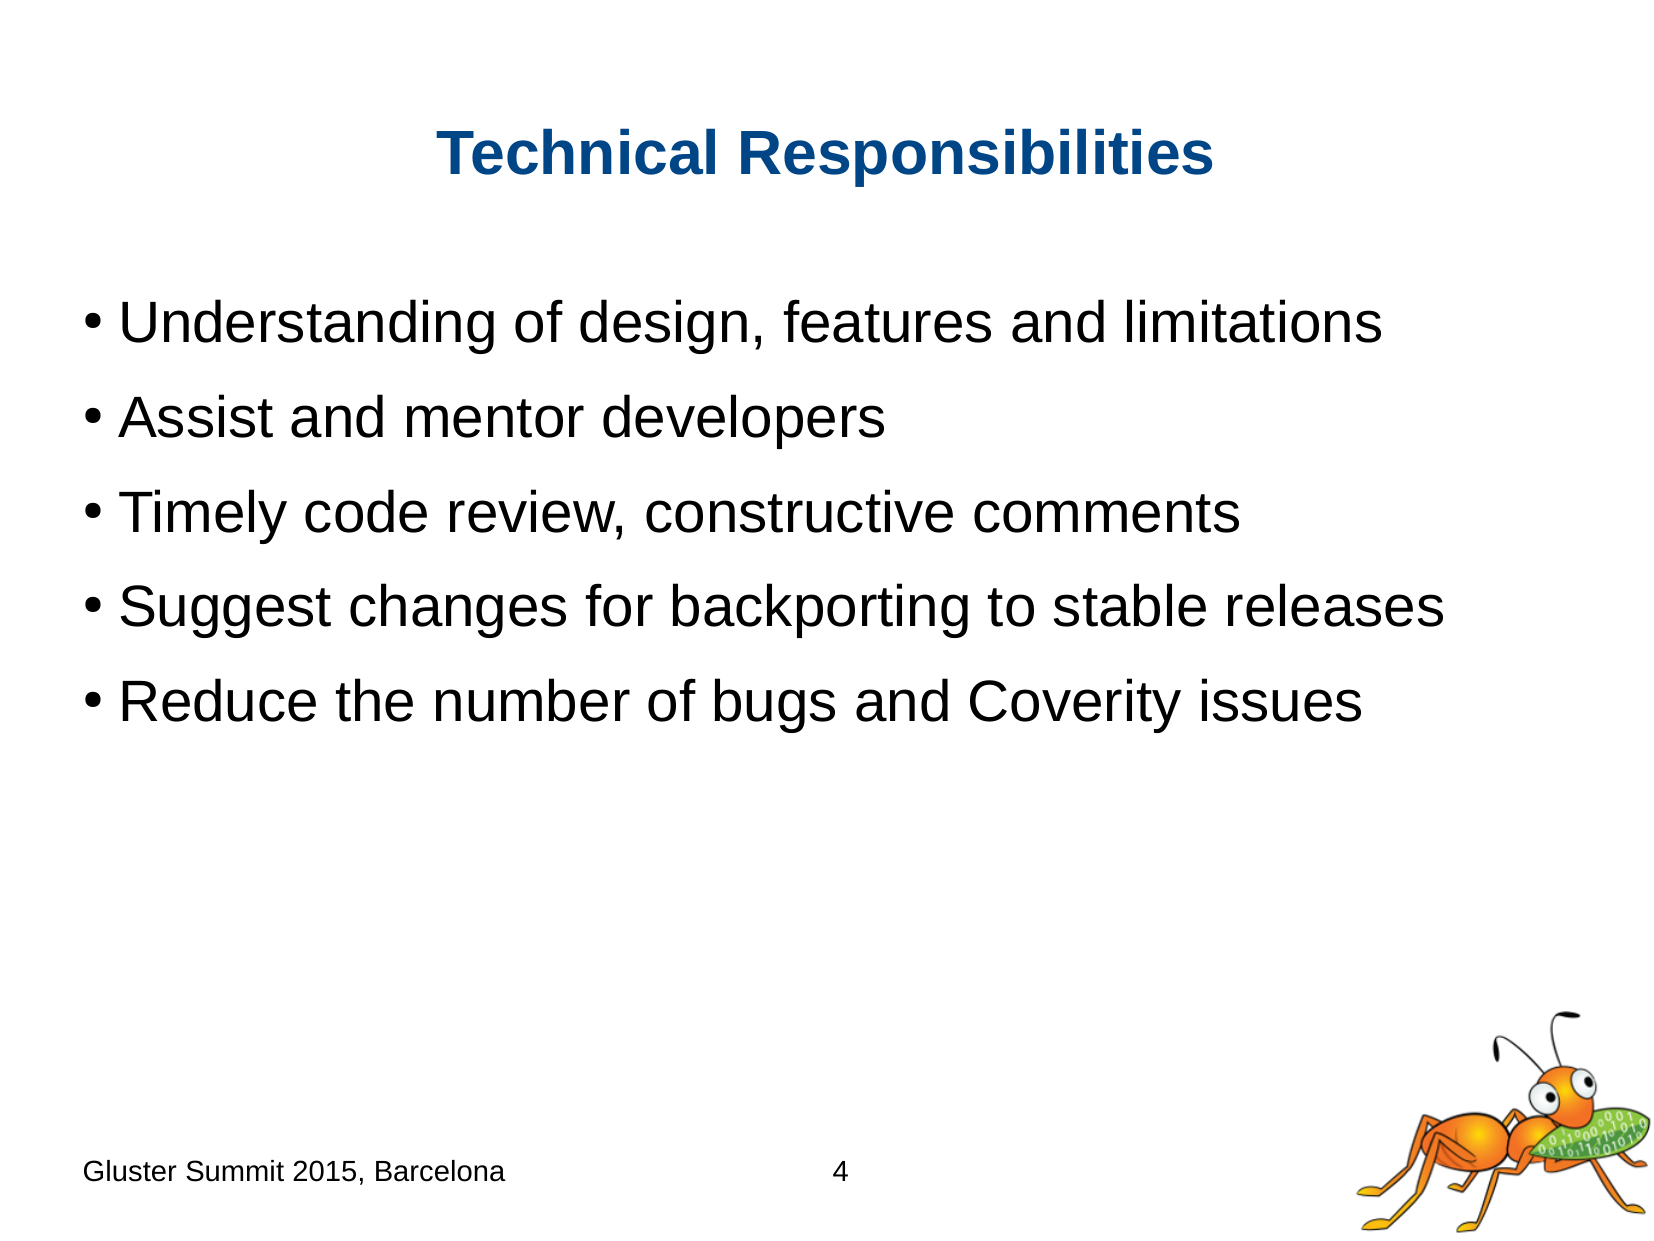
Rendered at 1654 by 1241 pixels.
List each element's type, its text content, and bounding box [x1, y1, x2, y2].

picture [1353, 1009, 1654, 1235]
list Understanding of design, features and limitations Assist and mentor developers Timely code review, constructive comments Suggest changes for backporting to stable releases Reduce the number of bugs and Coverity issues [82, 290, 1571, 1010]
title Technical Responsibilities [82, 49, 1571, 257]
